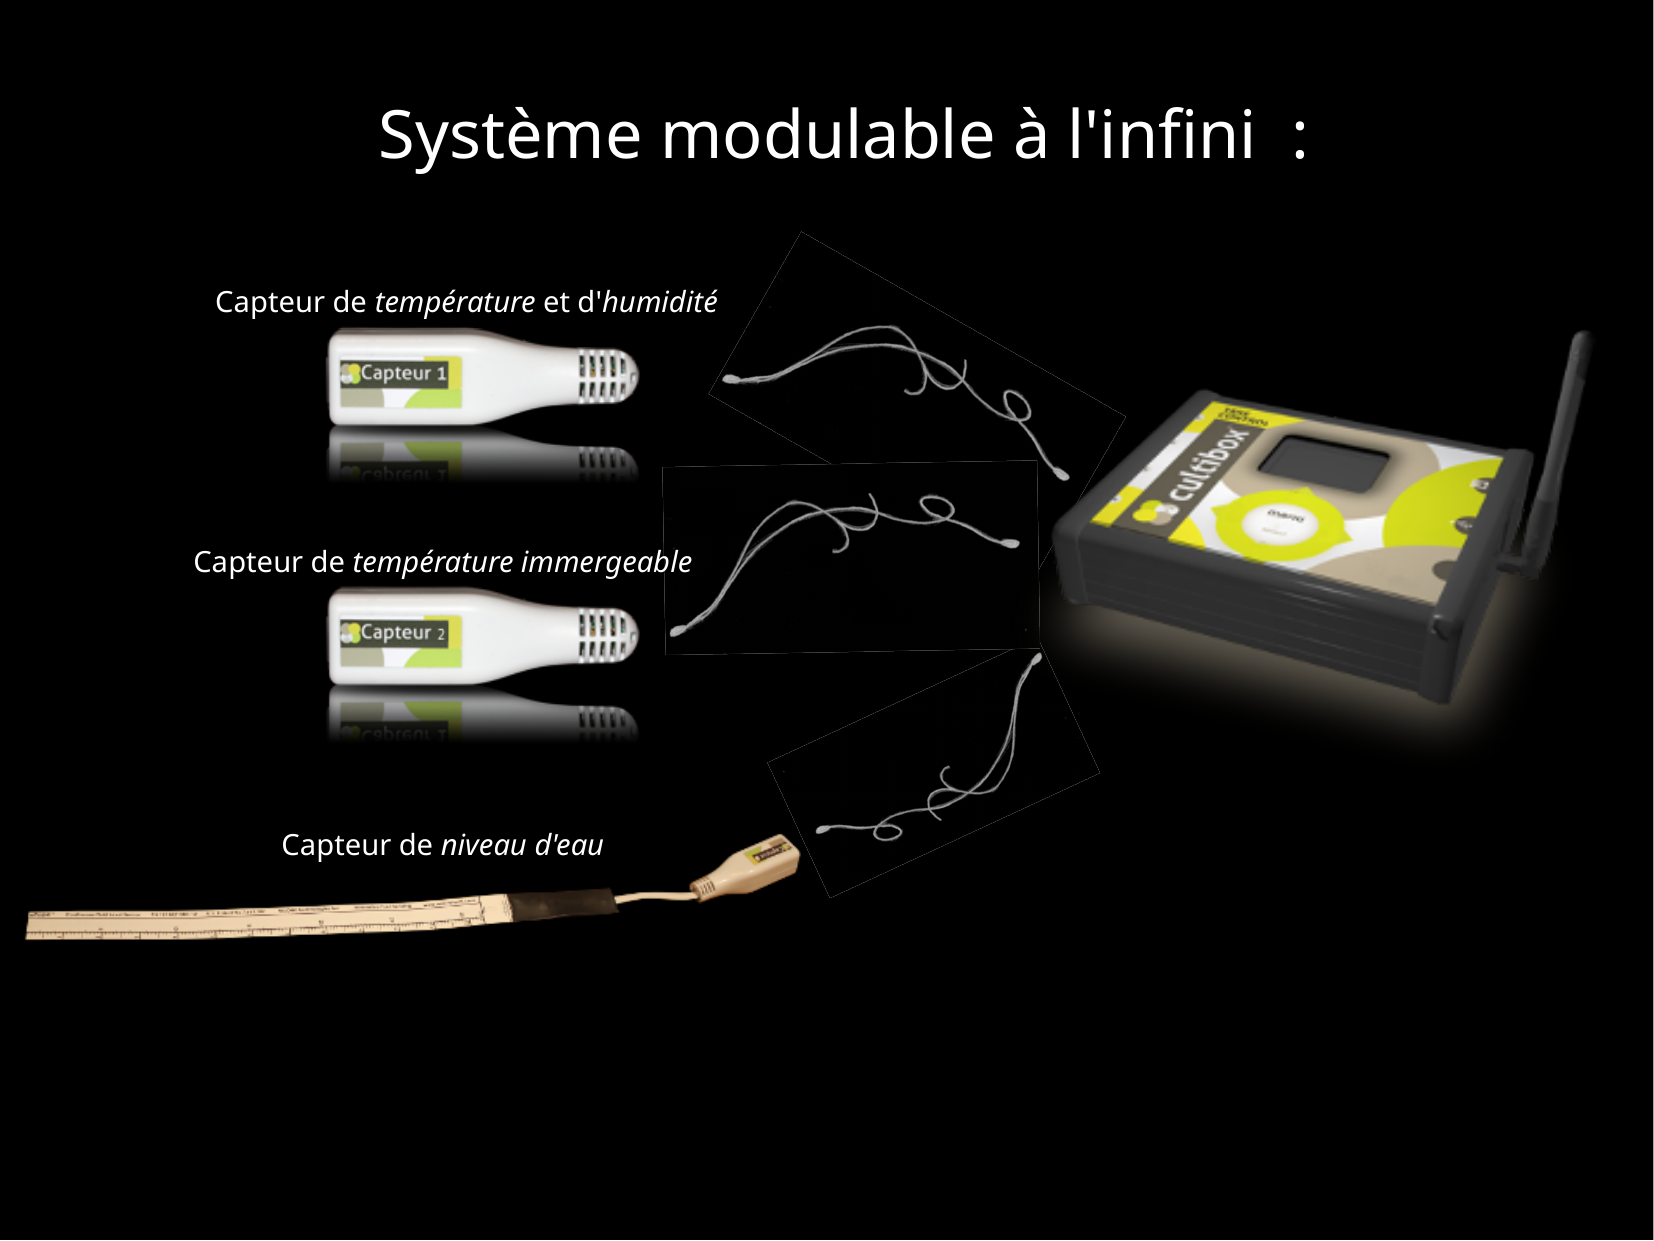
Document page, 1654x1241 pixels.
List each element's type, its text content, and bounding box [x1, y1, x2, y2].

title Capteur de niveau d'eau [153, 791, 733, 898]
picture [5, 231, 1596, 957]
title Capteur de température immergeable [153, 507, 733, 615]
title Capteur de température et d'humidité [177, 248, 756, 355]
title Système modulable à l'infini : [70, 29, 1619, 237]
picture [306, 615, 662, 777]
